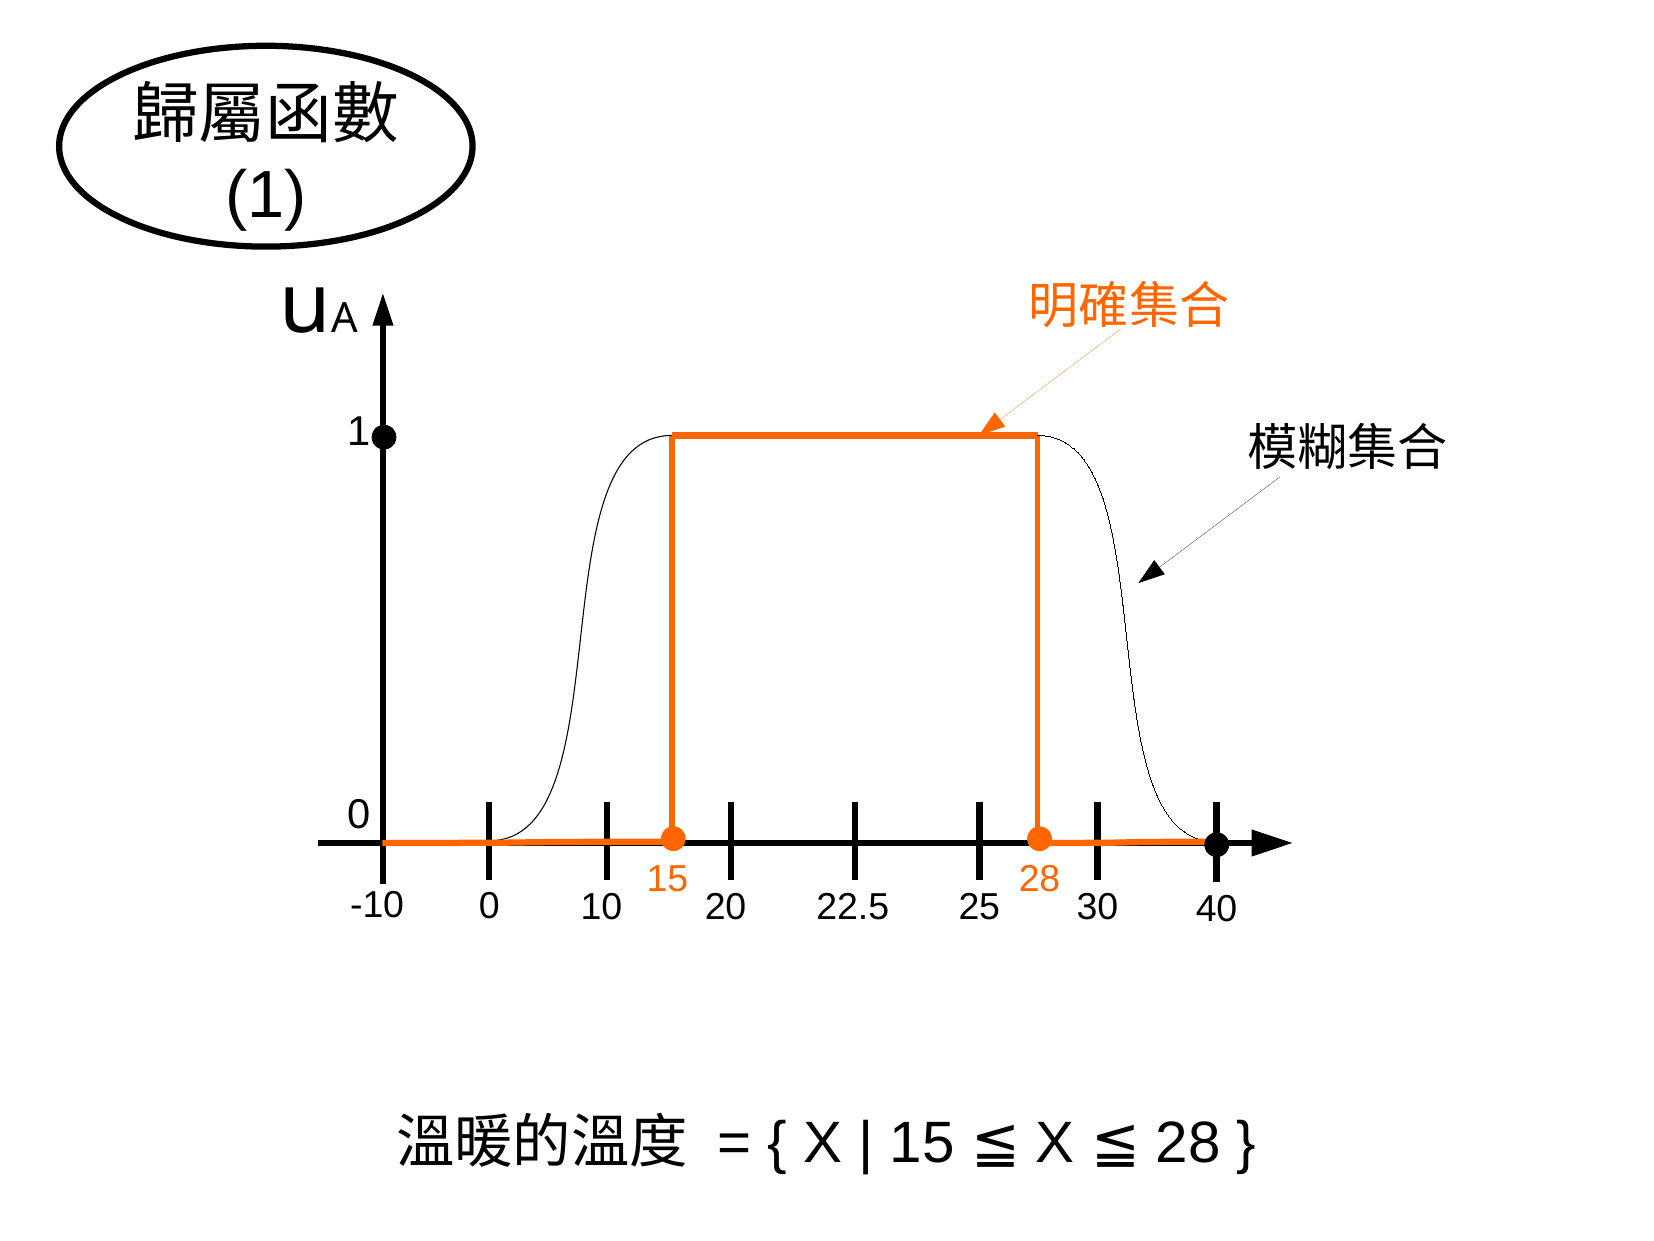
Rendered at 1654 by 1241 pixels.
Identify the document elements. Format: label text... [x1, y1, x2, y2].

text_box 15 [631, 850, 721, 908]
text_box [1027, 826, 1052, 850]
text_box 30 [1050, 855, 1145, 958]
text_box 25 [932, 855, 1027, 958]
text_box 0 [441, 854, 537, 958]
text_box 溫暖的溫度 = { X | 15 ≦ X ≦ 28 } [0, 1043, 1654, 1231]
text_box 40 [1168, 856, 1265, 962]
text_box 22.5 [796, 855, 910, 958]
text_box 0 [317, 783, 401, 846]
text_box 20 [678, 854, 773, 958]
text_box [372, 425, 396, 449]
text_box 歸屬函數 (1) [59, 45, 473, 234]
text_box uA [100, 234, 538, 367]
text_box [1204, 832, 1229, 857]
text_box 28 [1003, 850, 1093, 908]
text_box 明確集合 [1014, 258, 1251, 332]
text_box 模糊集合 [1232, 400, 1469, 474]
text_box 1 [317, 400, 401, 462]
text_box [661, 826, 686, 850]
text_box 10 [554, 854, 649, 958]
text_box -10 [329, 853, 425, 956]
